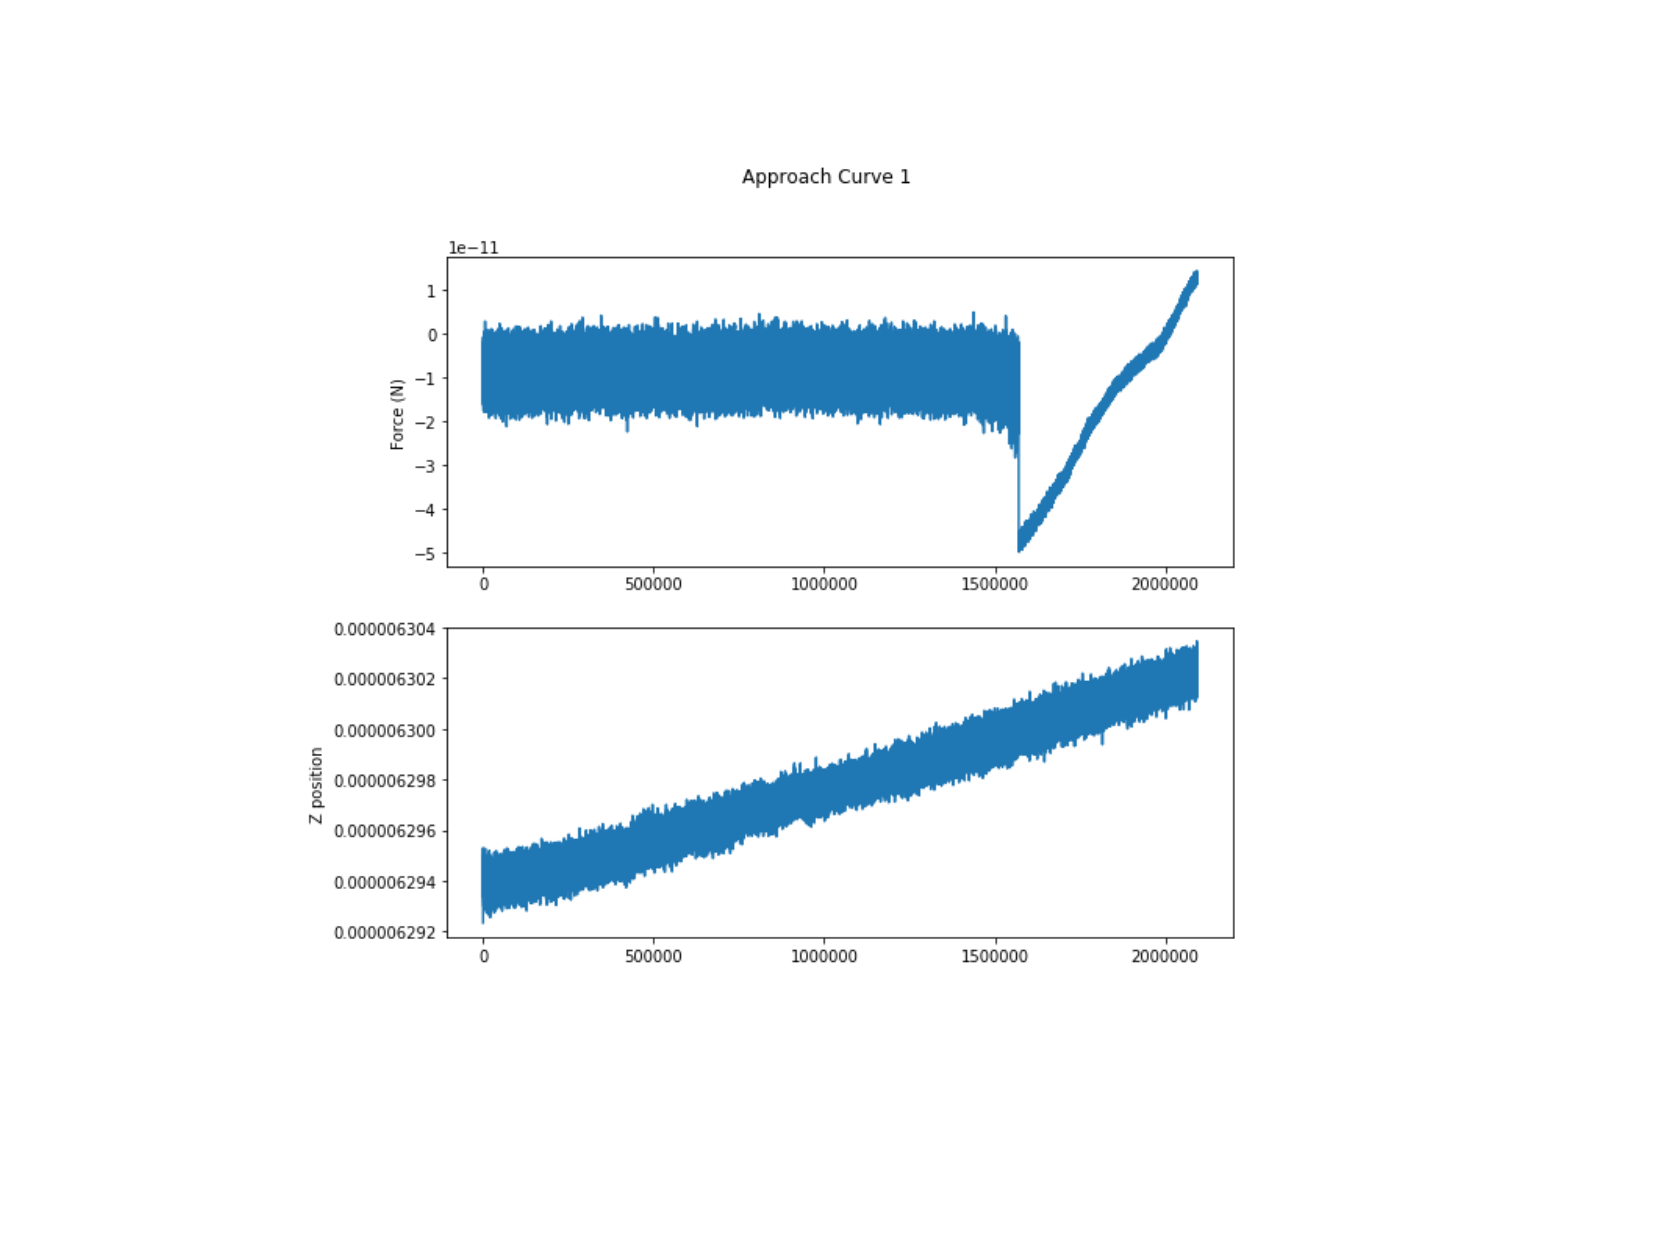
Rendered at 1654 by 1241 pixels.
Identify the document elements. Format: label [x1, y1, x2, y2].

picture [300, 157, 1249, 976]
